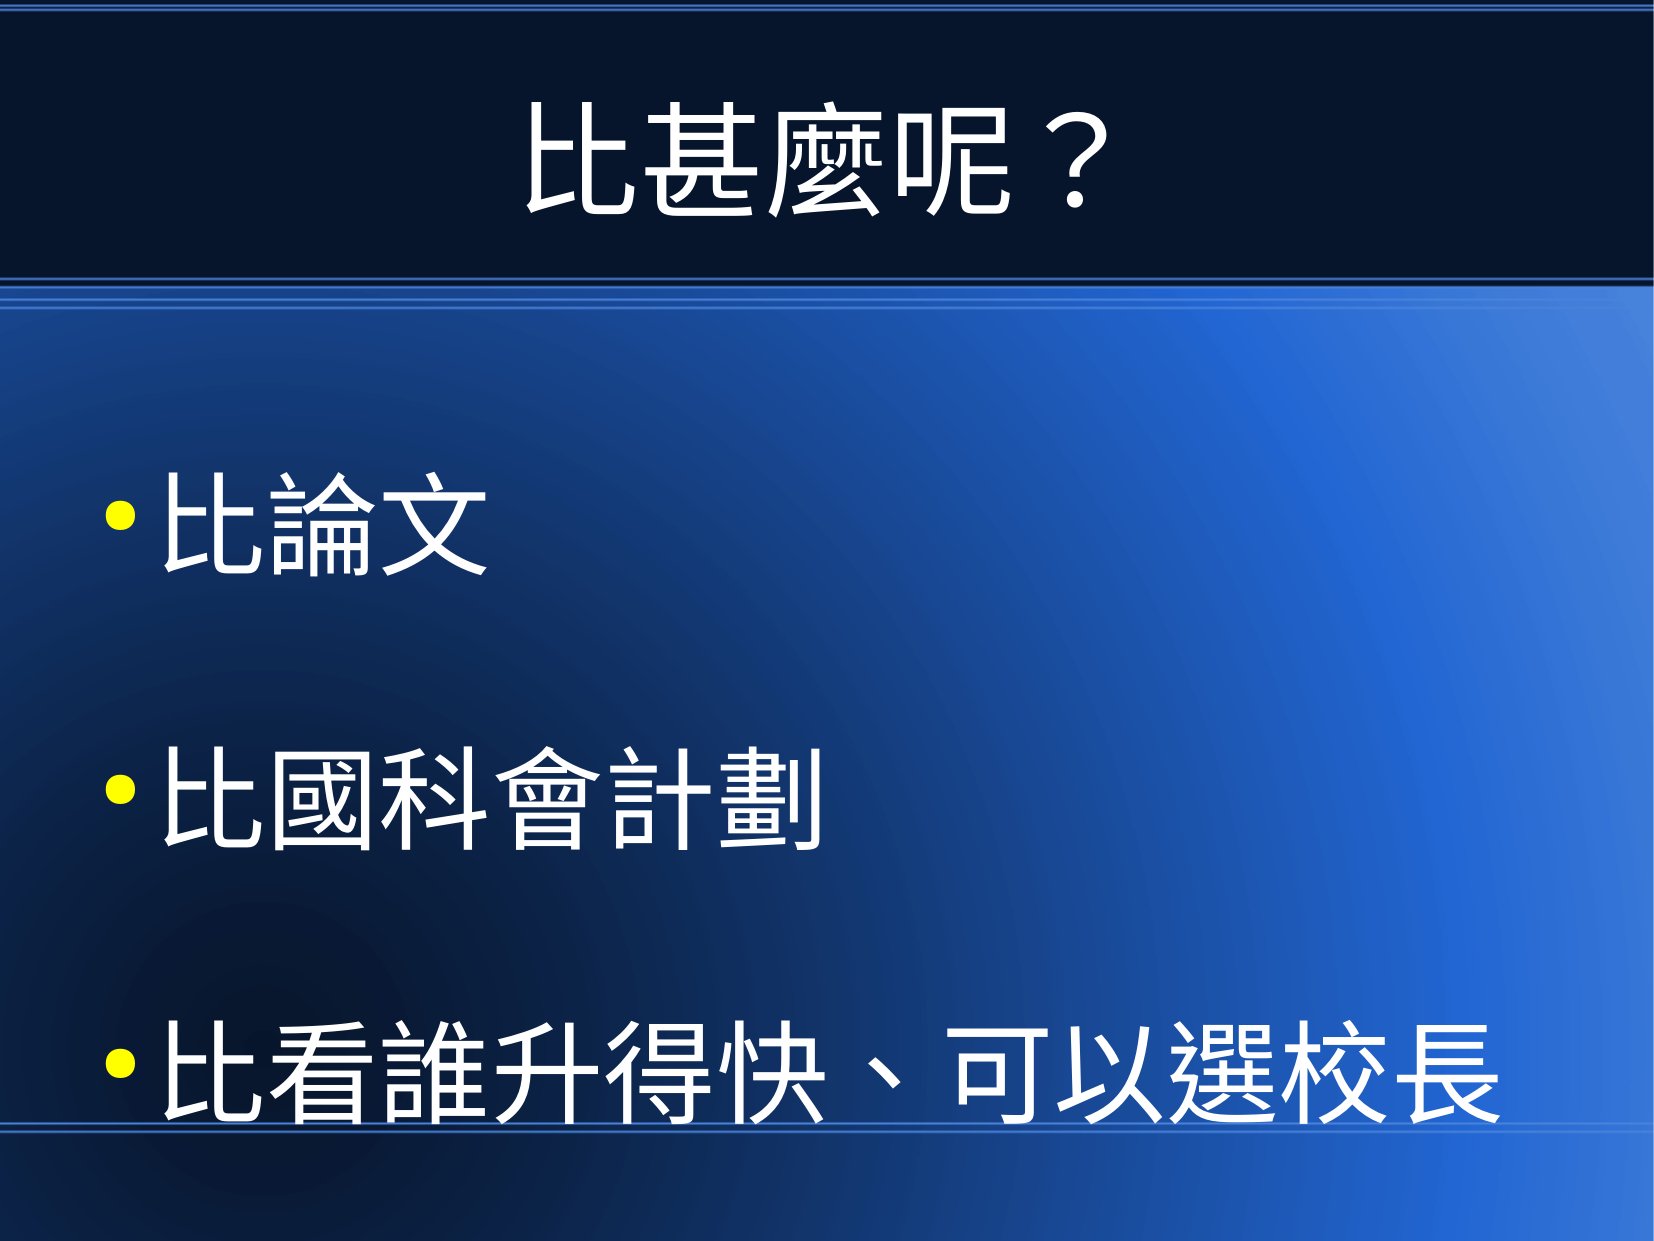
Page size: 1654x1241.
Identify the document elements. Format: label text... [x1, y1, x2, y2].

list 比論文 比國科會計劃 比看誰升得快、可以選校長 [82, 355, 1571, 1241]
title 比甚麼呢？ [82, 49, 1571, 257]
picture [0, 0, 1654, 1241]
